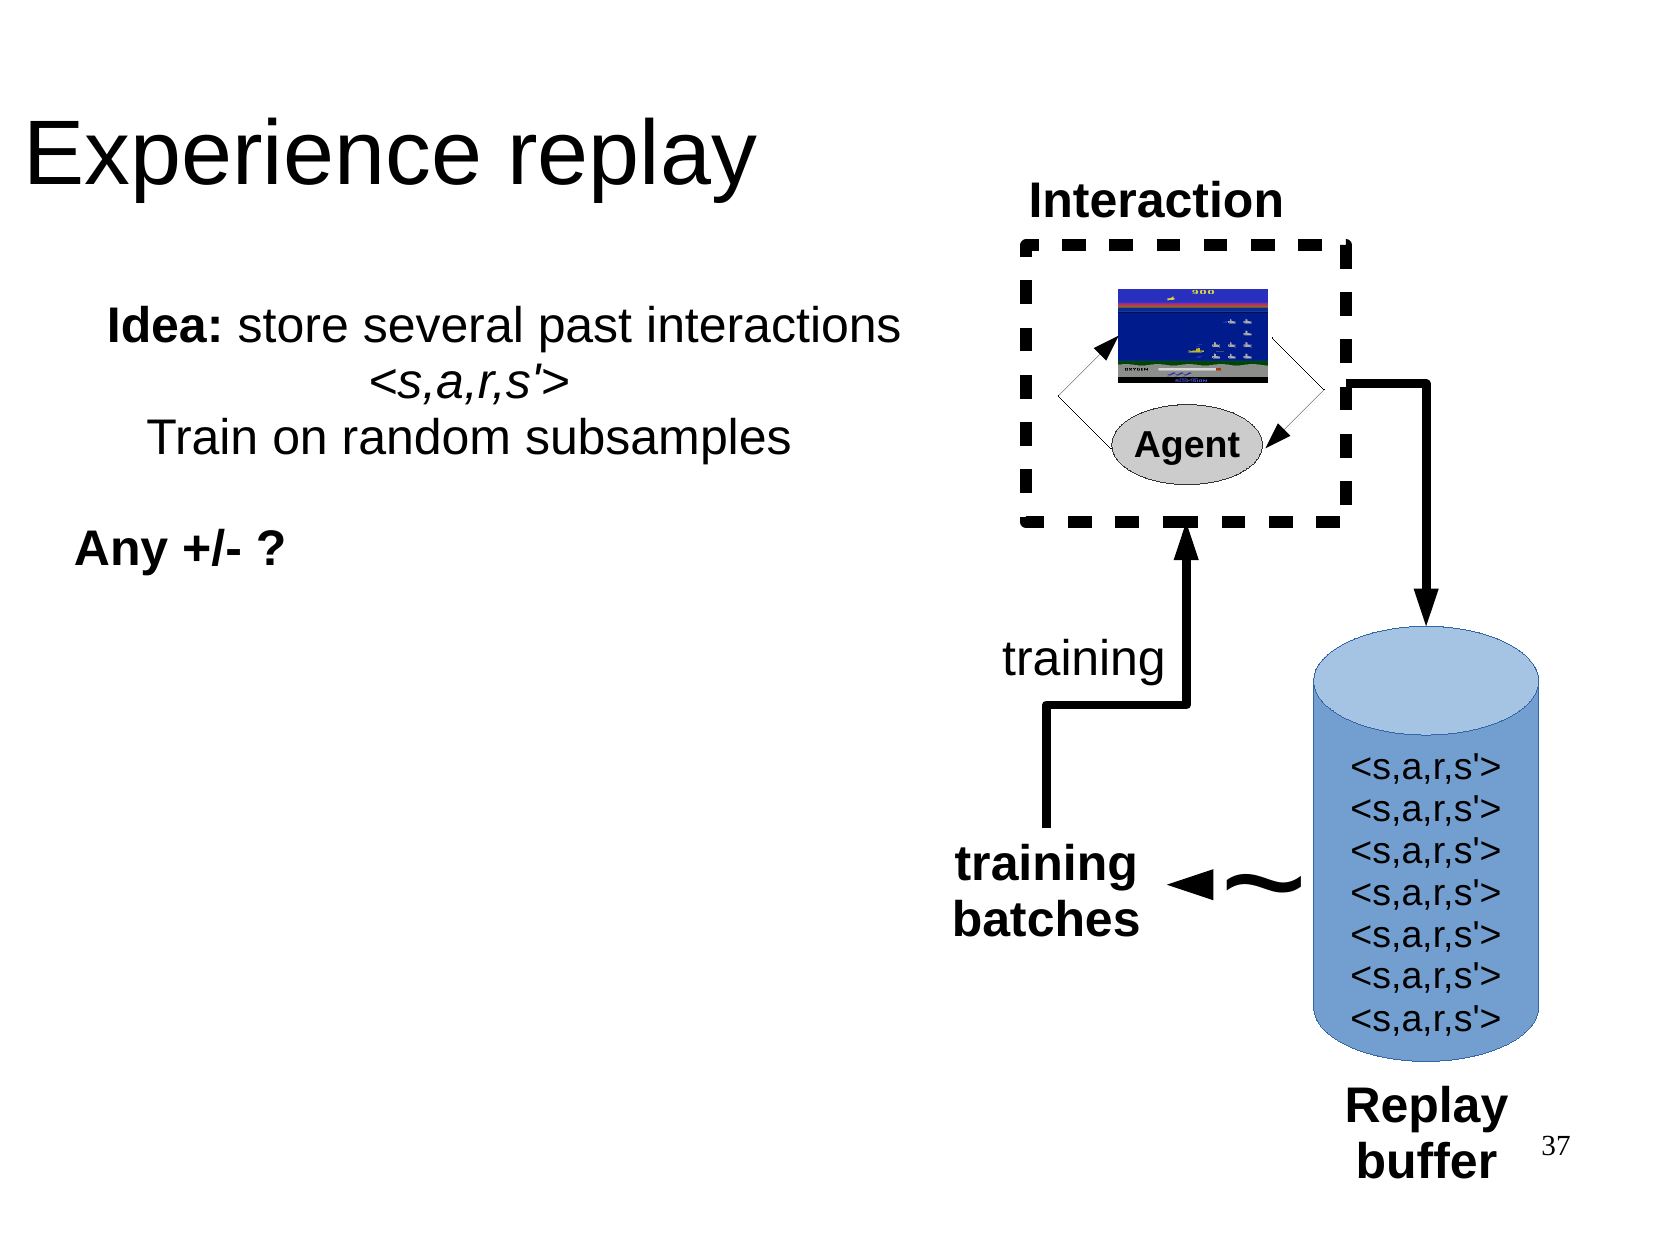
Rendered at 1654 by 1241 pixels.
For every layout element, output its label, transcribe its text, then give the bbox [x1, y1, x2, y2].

picture [1118, 289, 1268, 383]
text_box Idea: store several past interactions <s,a,r,s'> Train on random subsamples Any +/- ? [17, 234, 921, 1165]
text_box Replay buffer [1329, 1070, 1524, 1198]
text_box ~ [1205, 790, 1323, 973]
text_box Interaction [1013, 164, 1300, 236]
text_box <s,a,r,s'> <s,a,r,s'> <s,a,r,s'> <s,a,r,s'> <s,a,r,s'> <s,a,r,s'> <s,a,r,s'> [1313, 685, 1539, 1062]
title Experience replay [23, 49, 1512, 257]
text_box Agent [1111, 404, 1263, 485]
text_box [1026, 257, 1346, 523]
text_box training [977, 622, 1191, 736]
text_box training batches [928, 828, 1165, 956]
